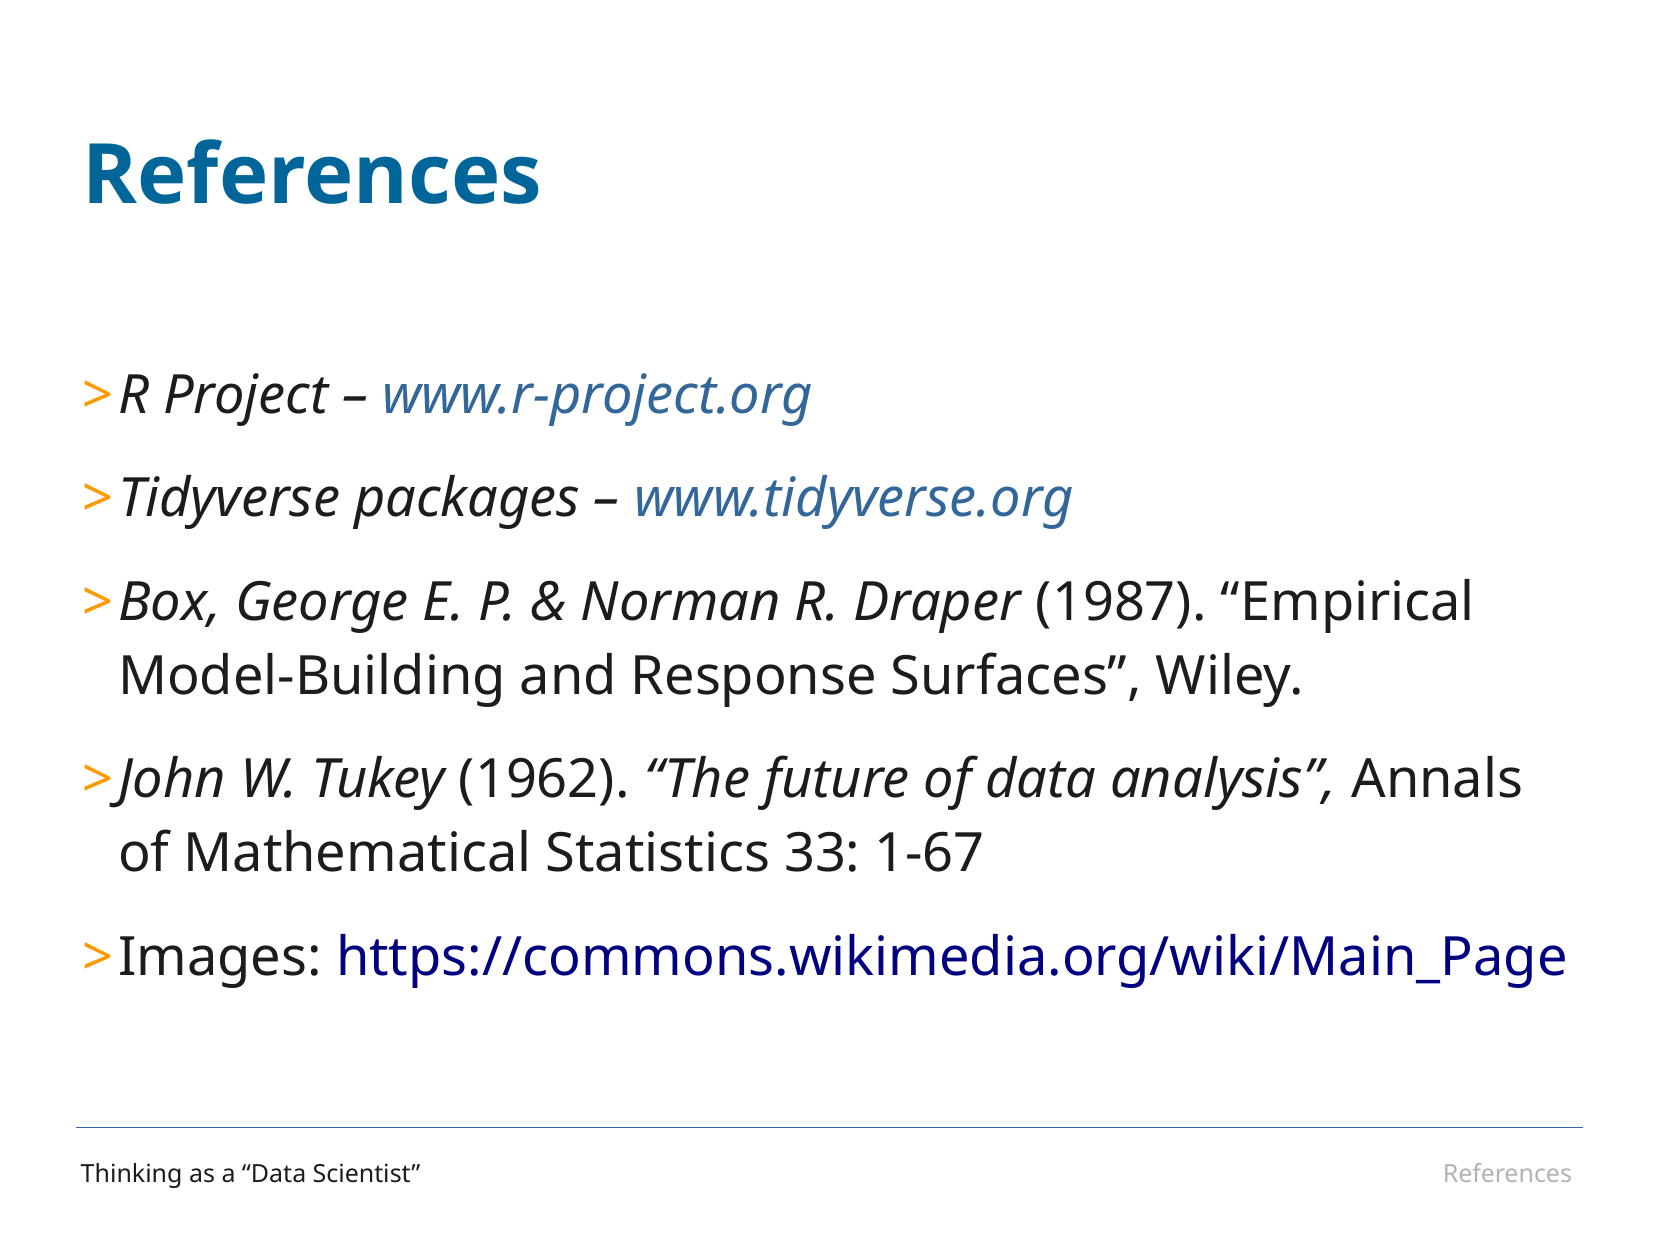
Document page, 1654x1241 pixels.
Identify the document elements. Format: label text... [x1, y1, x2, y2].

list R Project – www.r-project.org Tidyverse packages – www.tidyverse.org Box, George E. P. & Norman R. Draper (1987). “Empirical Model-Building and Response Surfaces”, Wiley. John W. Tukey (1962). “The future of data analysis”, Annals of Mathematical Statistics 33: 1-67 Images: https://commons.wikimedia.org/wiki/Main_Page [82, 355, 1571, 1047]
title References [82, 72, 1571, 271]
text_box Thinking as a “Data Scientist” [65, 1148, 536, 1225]
text_box References [536, 1148, 1587, 1225]
